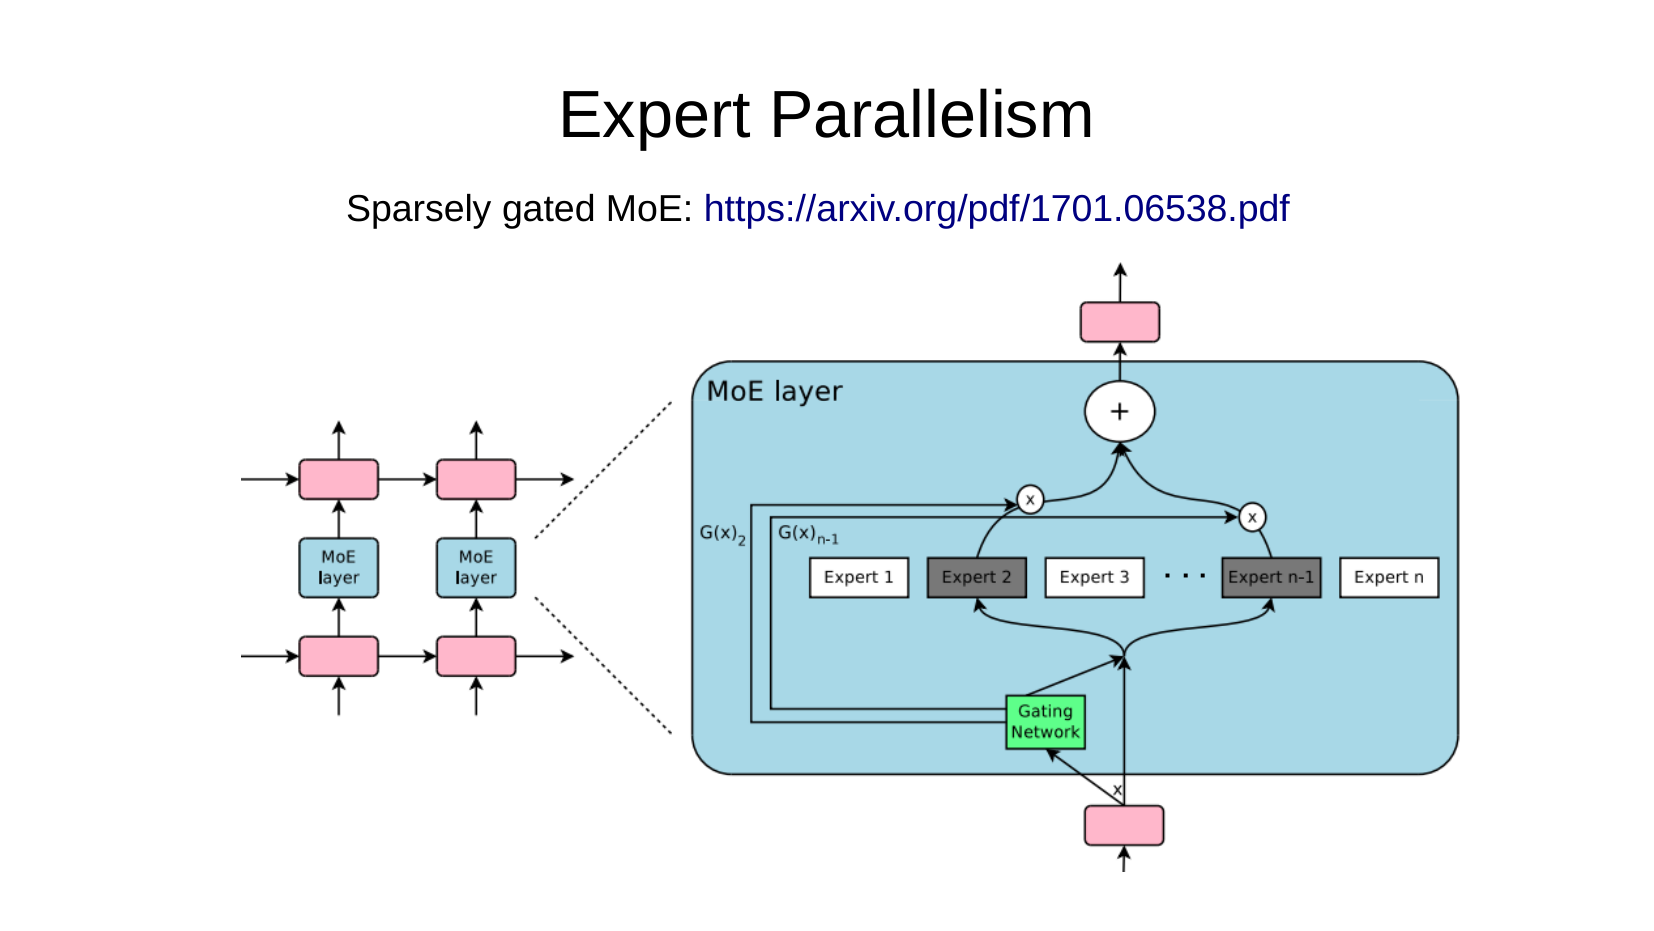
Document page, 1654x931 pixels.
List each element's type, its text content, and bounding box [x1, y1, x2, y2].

picture [241, 261, 1487, 872]
title Expert Parallelism [82, 37, 1571, 179]
text_box Sparsely gated MoE: https://arxiv.org/pdf/1701.06538.pdf [0, 179, 1654, 279]
